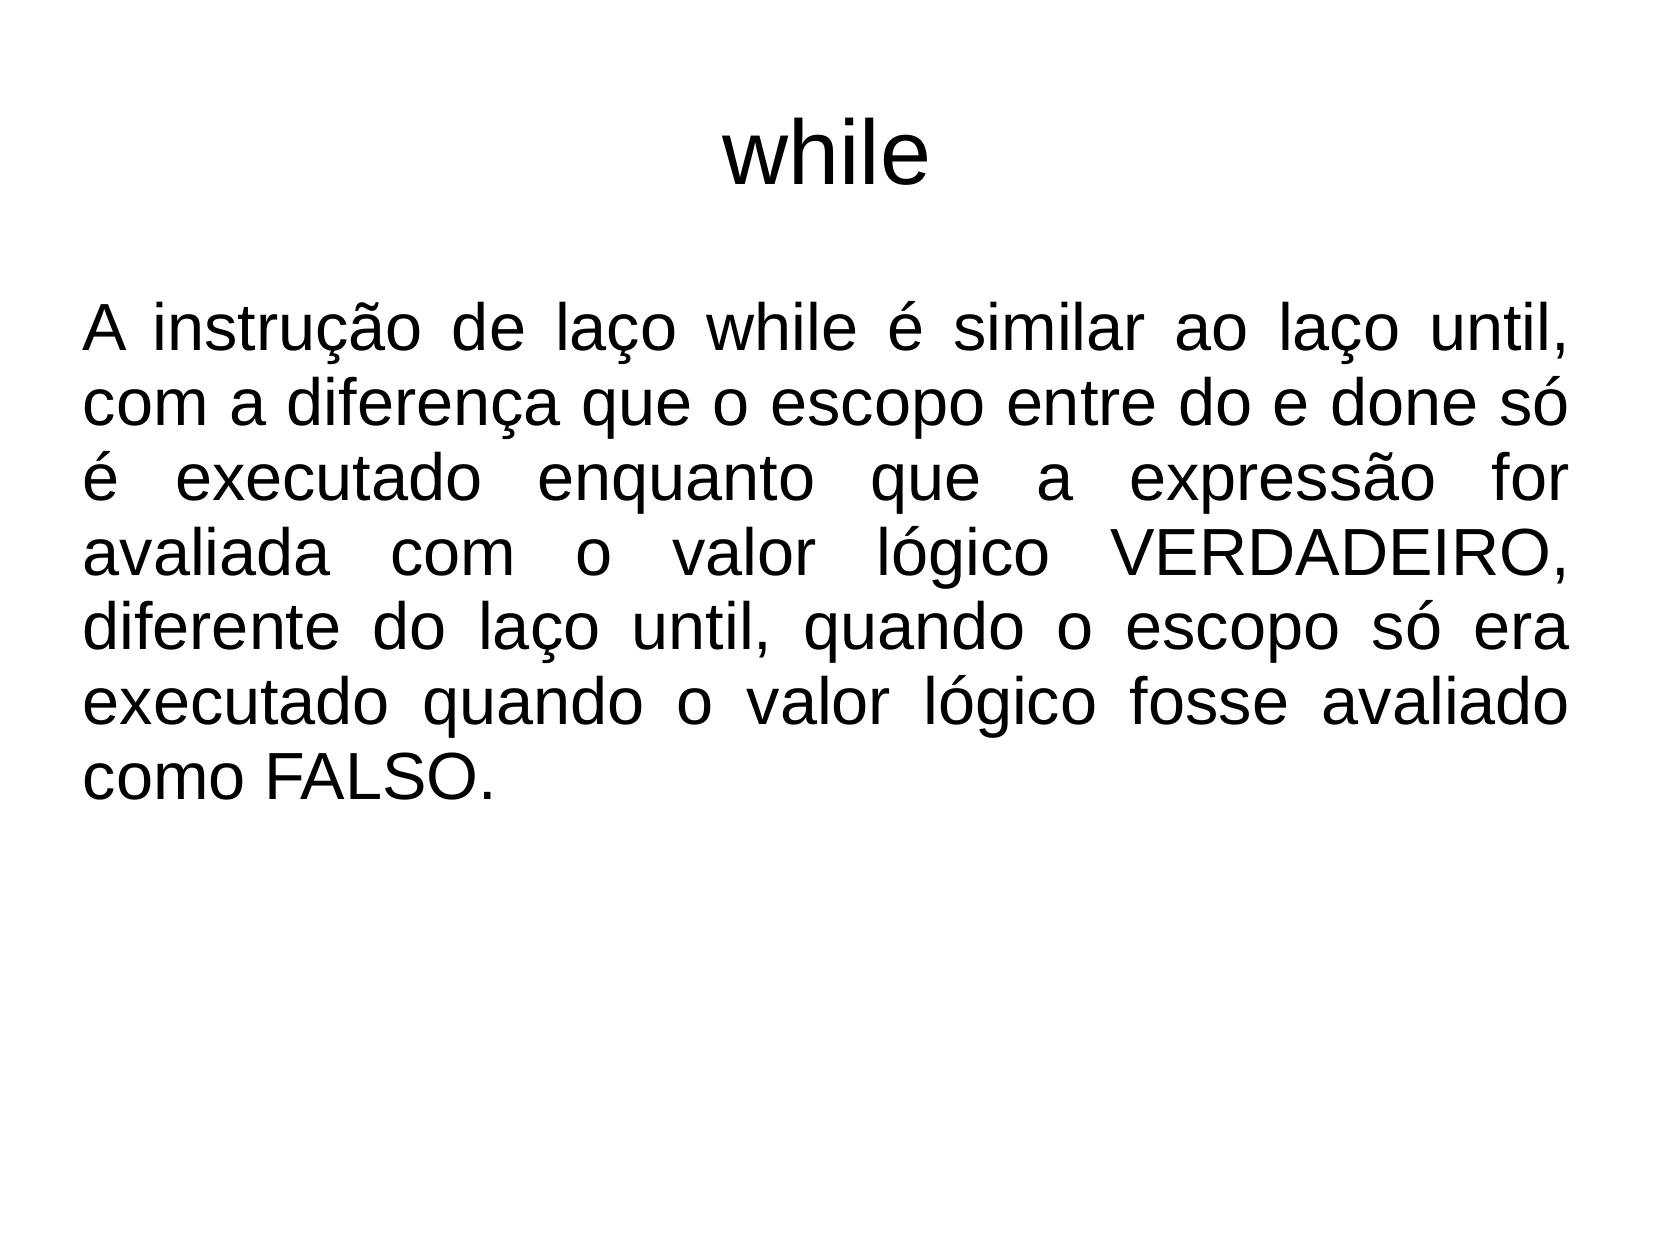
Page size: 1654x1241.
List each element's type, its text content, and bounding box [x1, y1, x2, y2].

text_box [82, 290, 1571, 1010]
title while [82, 49, 1571, 257]
